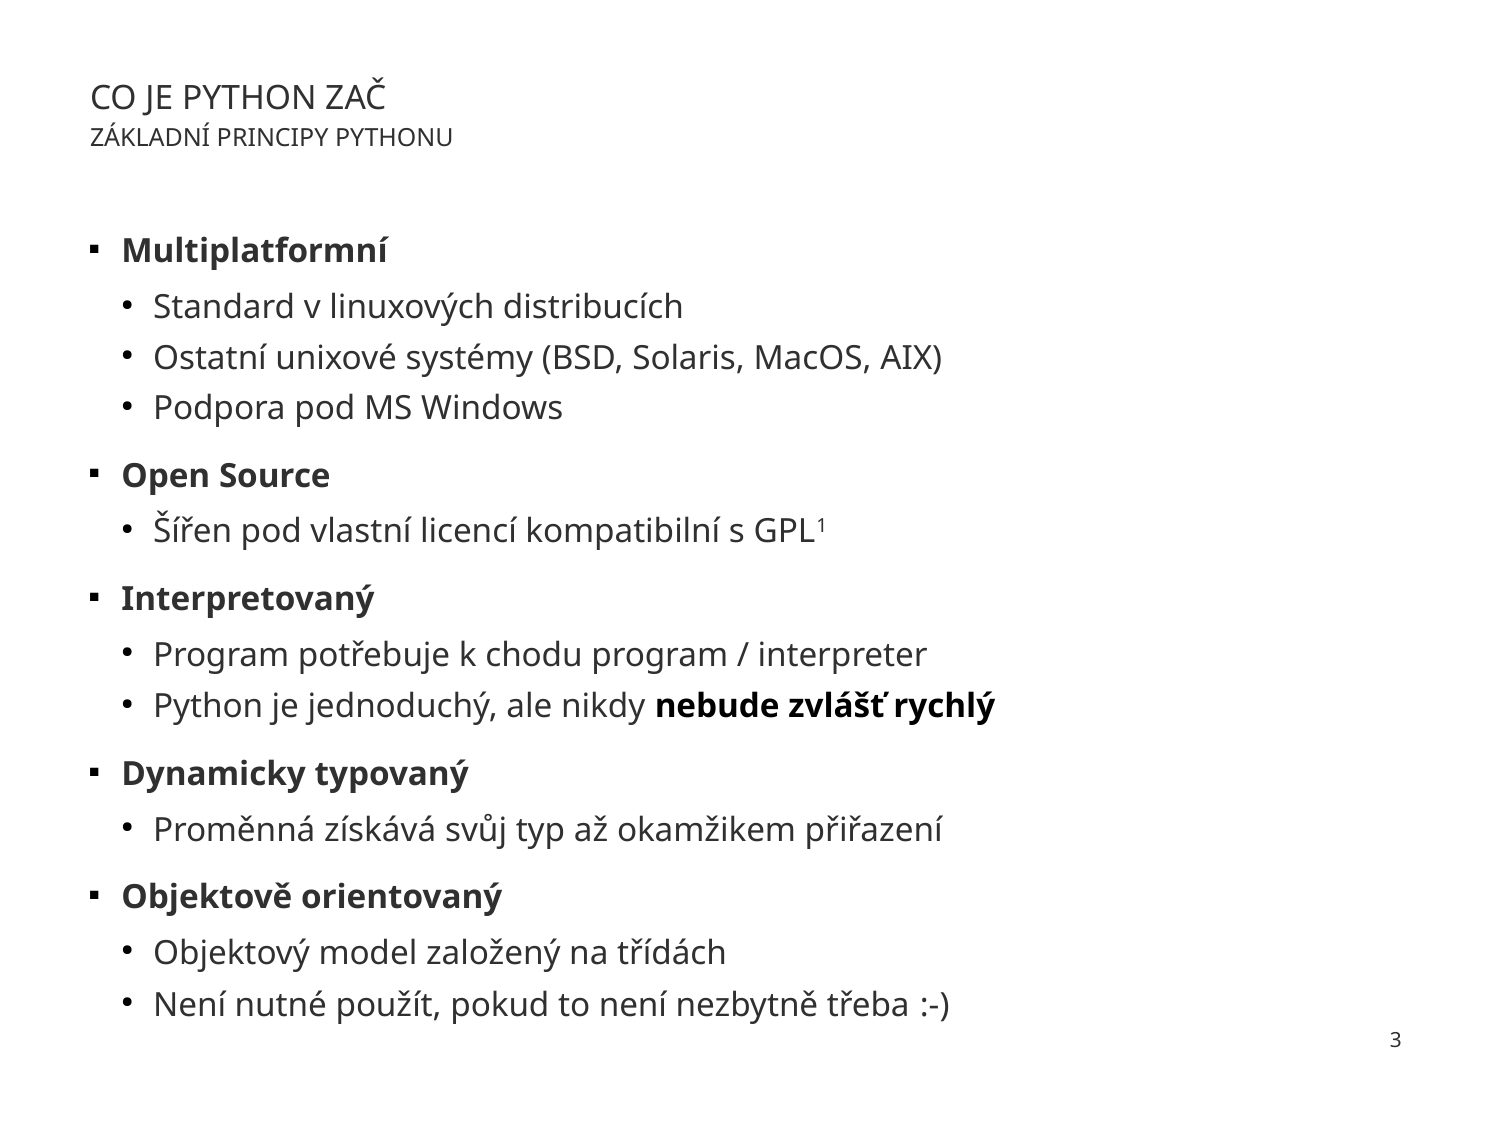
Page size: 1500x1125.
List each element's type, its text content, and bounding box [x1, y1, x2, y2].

slide_number <číslo> [1343, 1010, 1417, 1071]
list Multiplatformní Standard v linuxových distribucích Ostatní unixové systémy (BSD, Solaris, MacOS, AIX) Podpora pod MS Windows Open Source Šířen pod vlastní licencí kompatibilní s GPL1 Interpretovaný Program potřebuje k chodu program / interpreter Python je jednoduchý, ale nikdy nebude zvlášť rychlý Dynamicky typovaný Proměnná získává svůj typ až okamžikem přiřazení Objektově orientovaný Objektový model založený na třídách Není nutné použít, pokud to není nezbytně třeba :-) [75, 219, 1329, 1035]
title Co je python zač základní principy pythonu [75, 66, 1223, 161]
